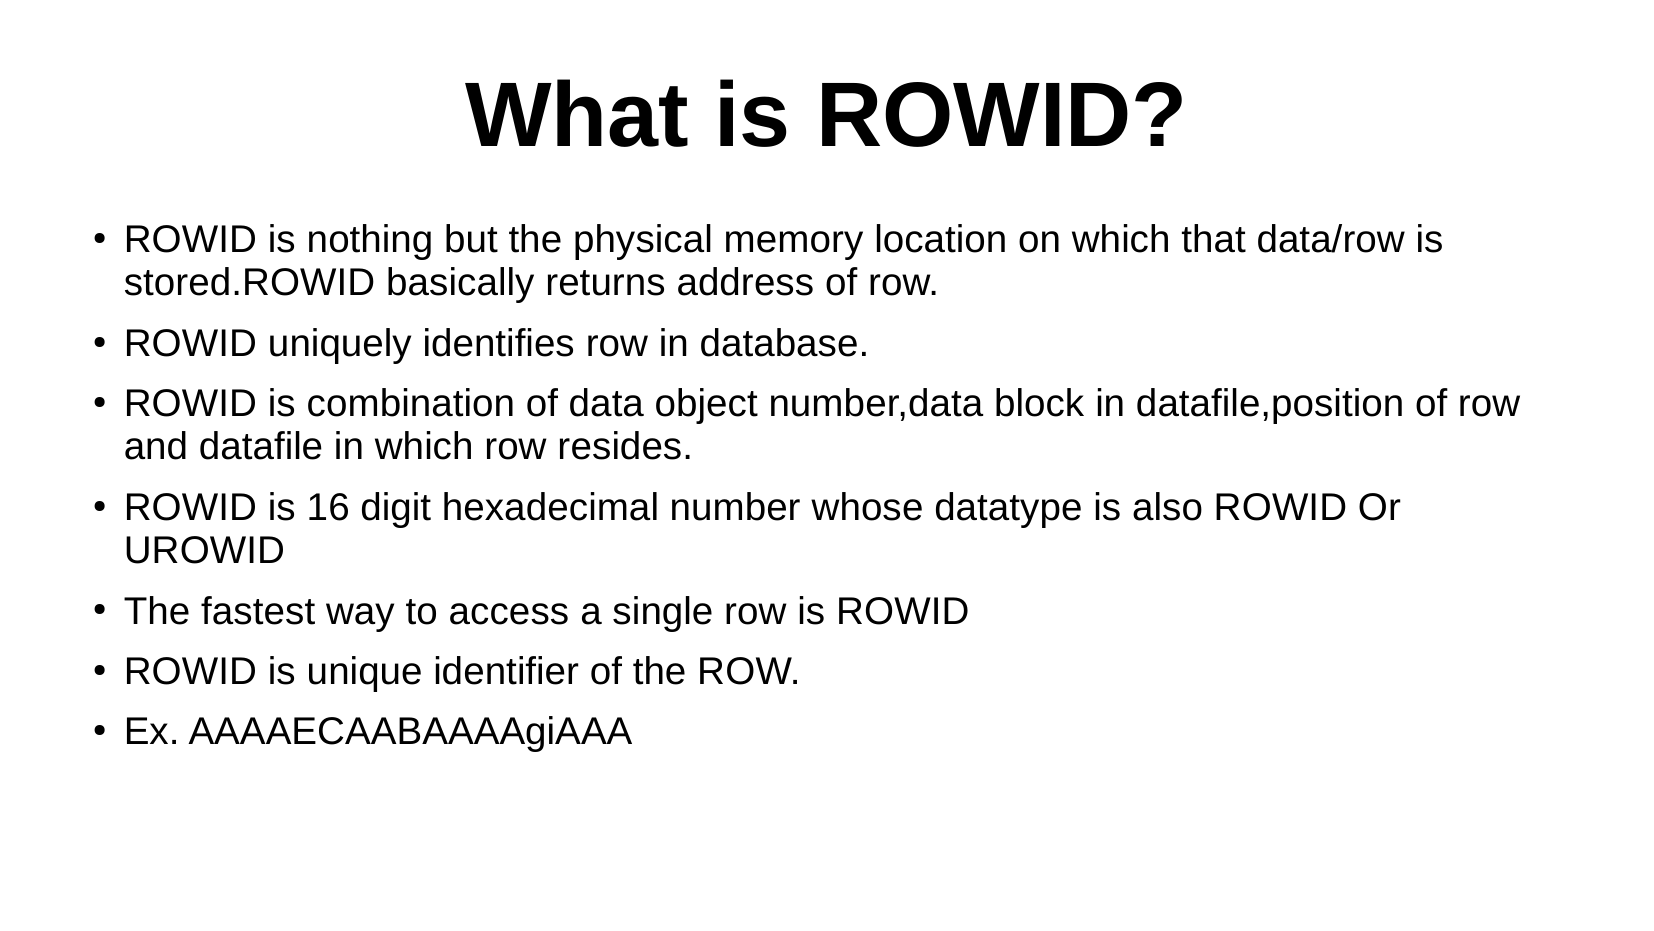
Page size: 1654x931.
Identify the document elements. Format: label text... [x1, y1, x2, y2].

title What is ROWID? [82, 37, 1571, 193]
list ROWID is nothing but the physical memory location on which that data/row is stored.ROWID basically returns address of row. ROWID uniquely identifies row in database. ROWID is combination of data object number,data block in datafile,position of row and datafile in which row resides. ROWID is 16 digit hexadecimal number whose datatype is also ROWID Or UROWID The fastest way to access a single row is ROWID ROWID is unique identifier of the ROW. Ex. AAAAECAABAAAAgiAAA [82, 217, 1571, 758]
